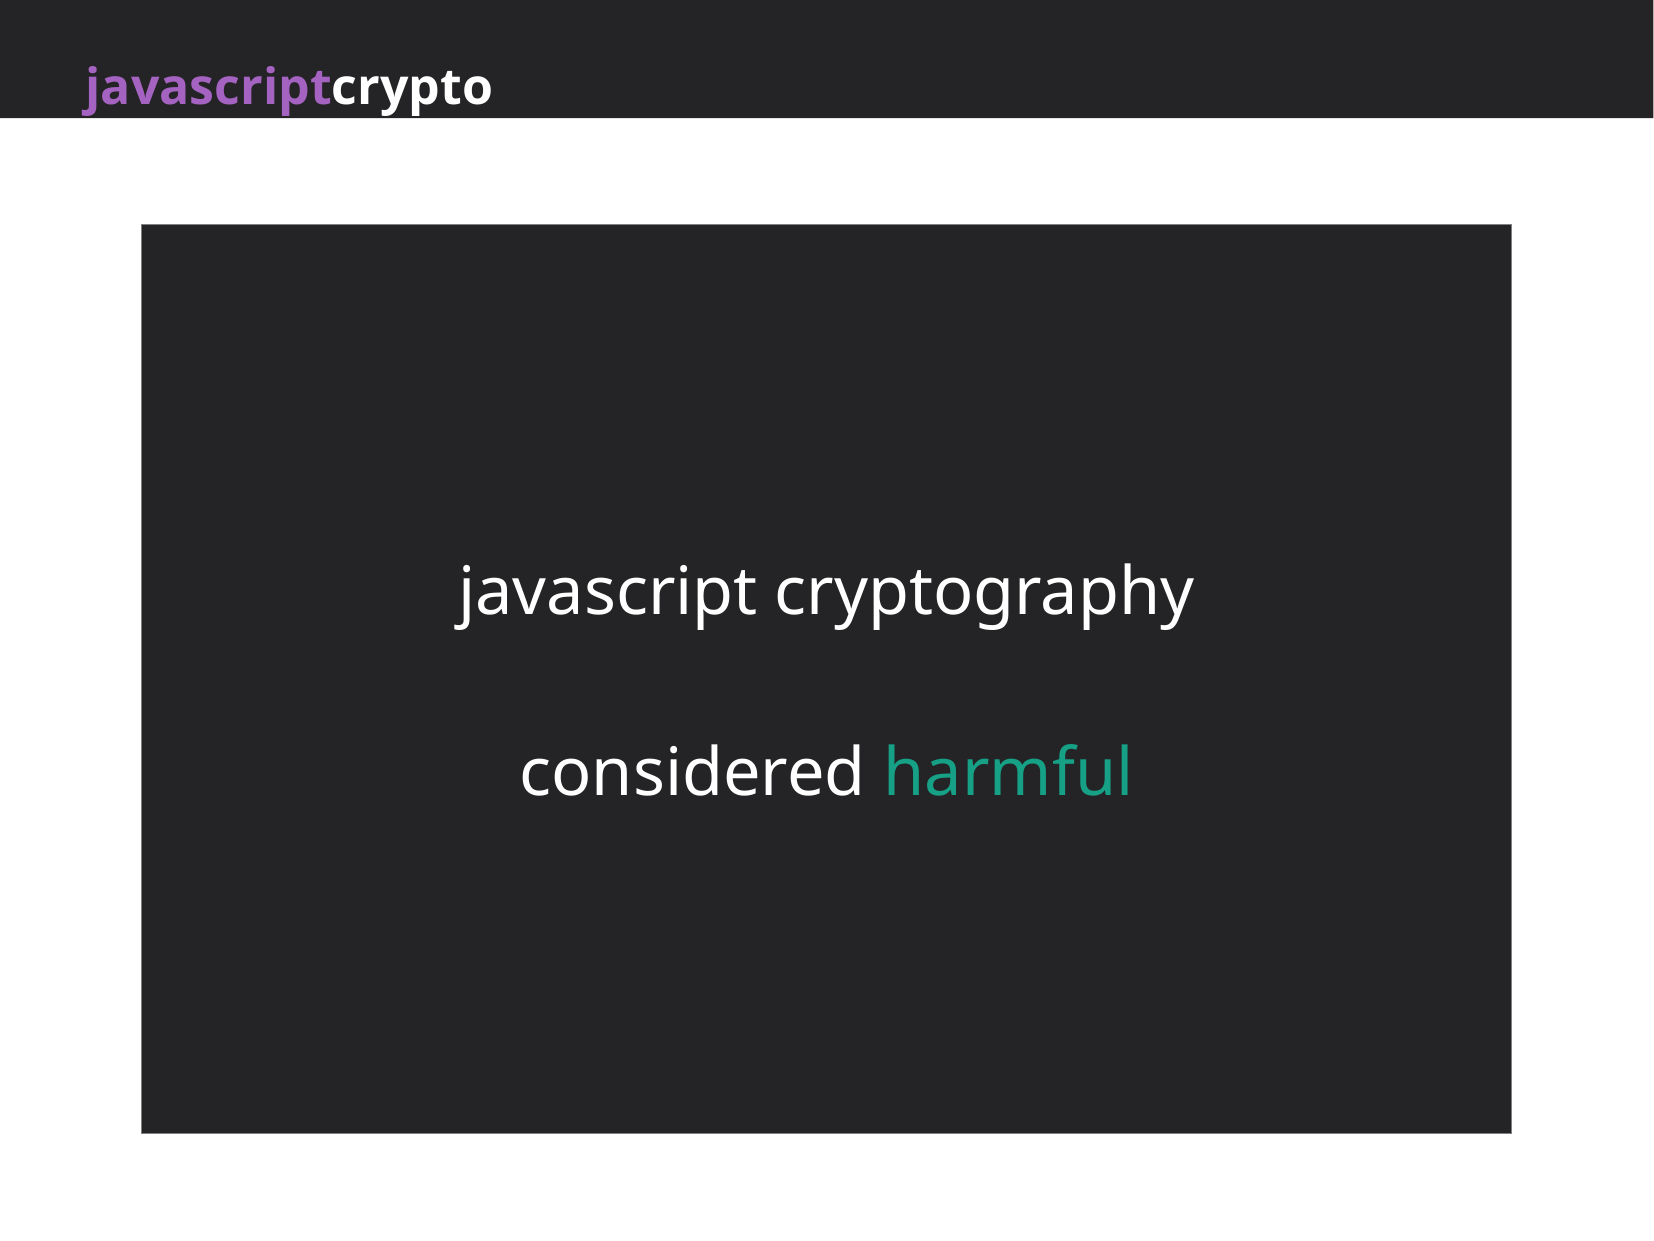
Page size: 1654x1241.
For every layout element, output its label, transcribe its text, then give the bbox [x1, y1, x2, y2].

text_box javascriptcrypto [70, 43, 544, 119]
text_box javascript cryptography considered harmful [141, 224, 1512, 1134]
text_box [165, 531, 1441, 1087]
text_box [0, 0, 1654, 119]
